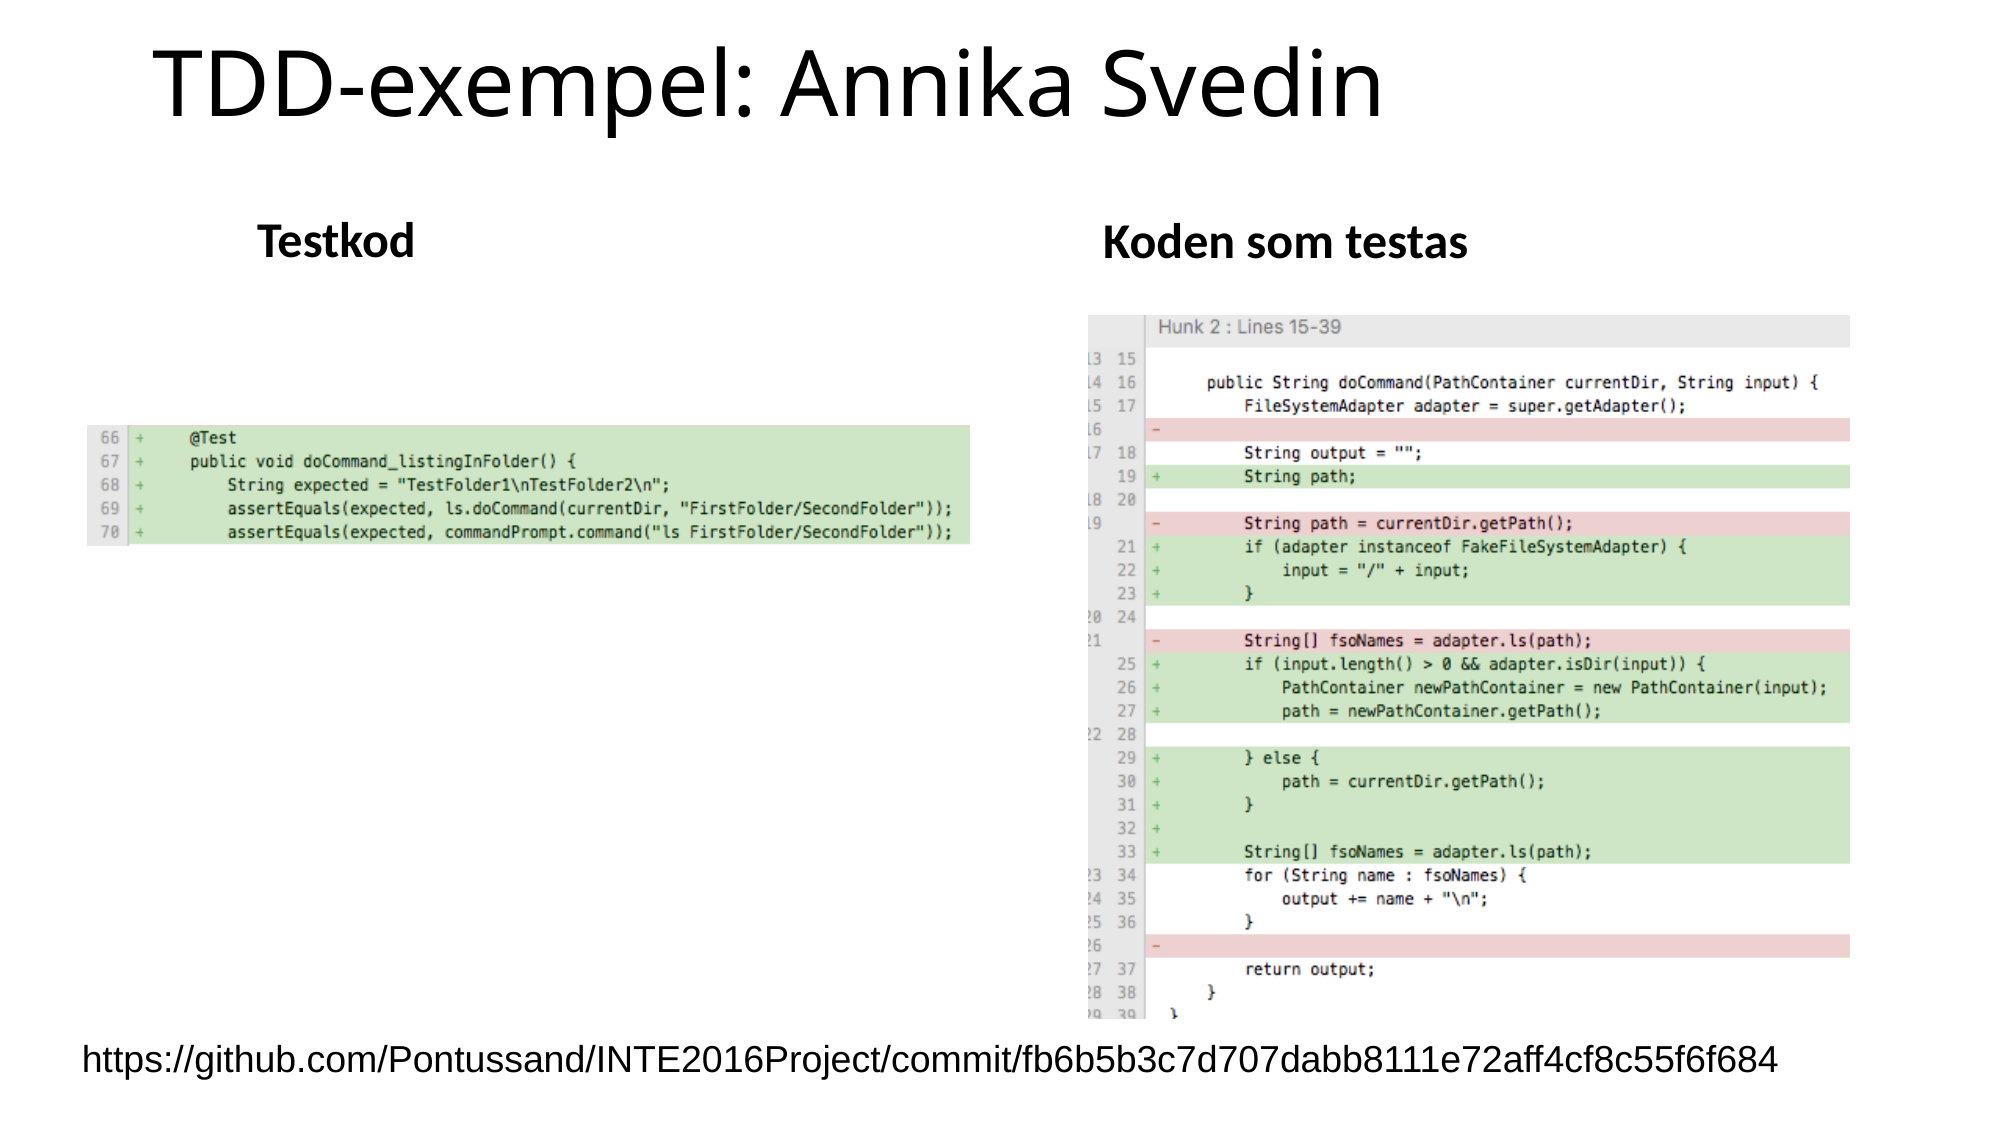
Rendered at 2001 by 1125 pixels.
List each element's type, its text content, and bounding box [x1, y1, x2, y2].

picture [1088, 315, 1850, 1019]
text_box https://github.com/Pontussand/INTE2016Project/commit/fb6b5b3c7d707dabb8111e72aff4cf8c55f6f684 [67, 1027, 1882, 1088]
picture [87, 425, 970, 547]
text_box Koden som testas [1088, 140, 1765, 276]
text_box TDD-exempel: Annika Svedin [137, 21, 1863, 151]
text_box Testkod [242, 139, 1089, 275]
